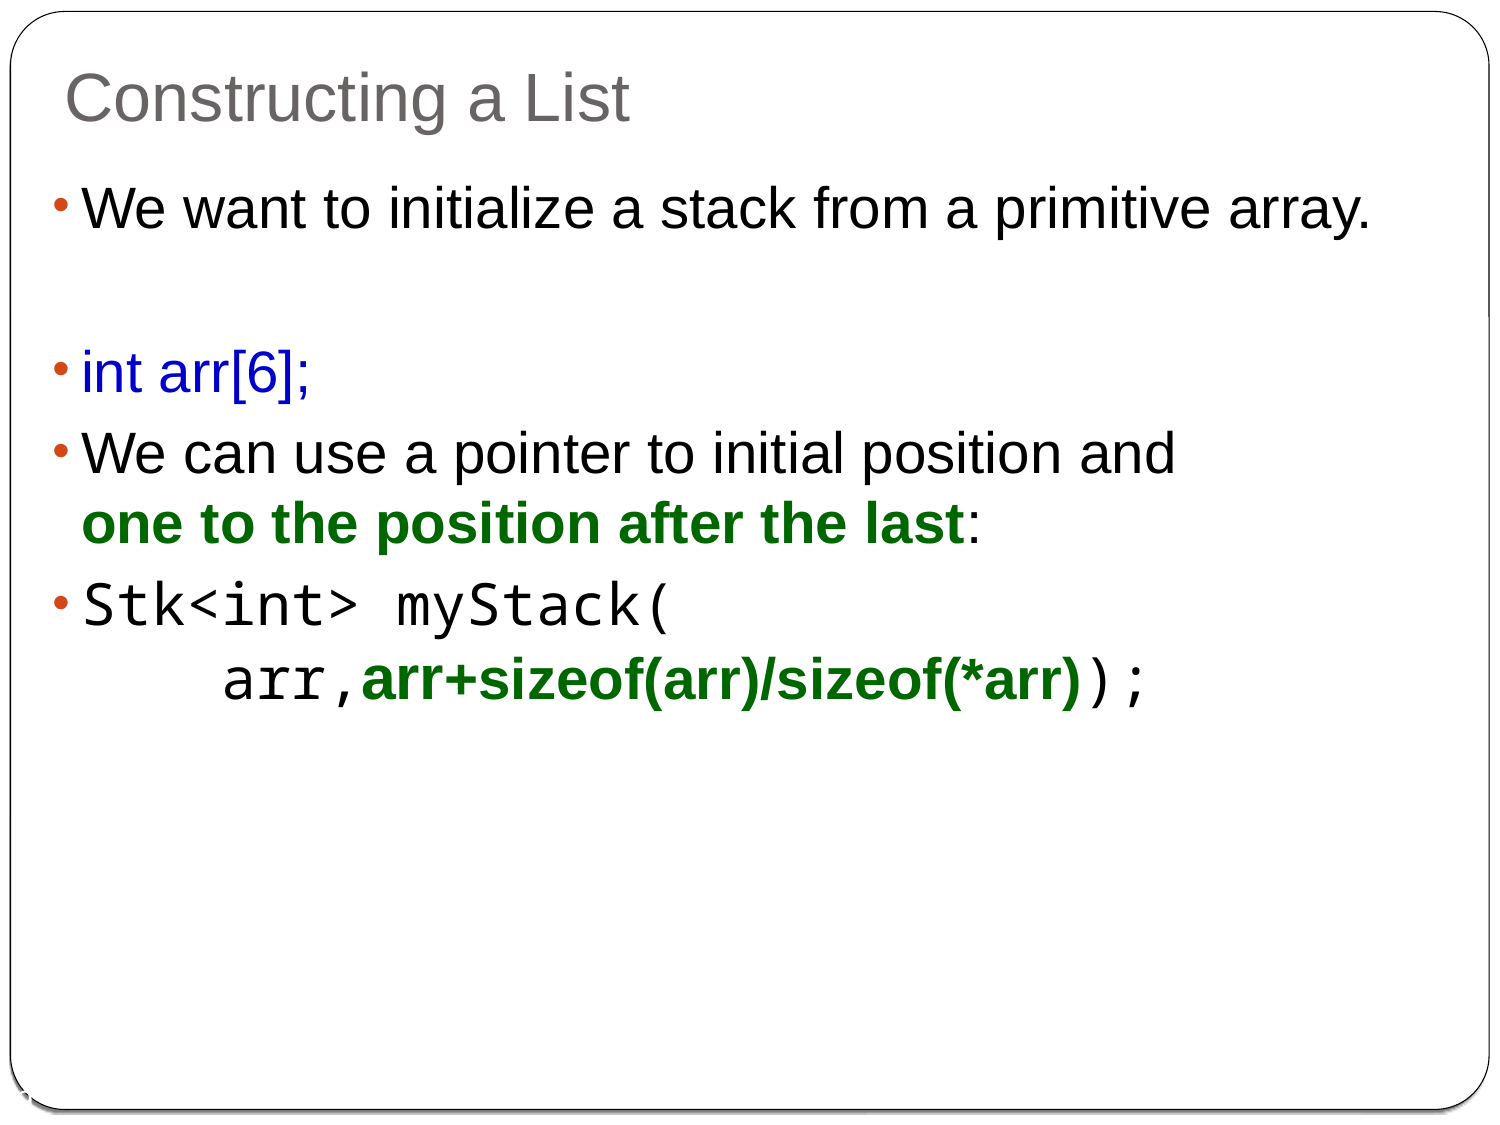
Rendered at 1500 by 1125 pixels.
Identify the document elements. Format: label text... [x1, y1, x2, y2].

title Constructing a List [50, 45, 1450, 150]
slide_number <number> [0, 1074, 50, 1125]
list We want to initialize a stack from a primitive array. int arr[6]; We can use a pointer to initial position and one to the position after the last: Stk<int> myStack( arr,arr+sizeof(arr)/sizeof(*arr)); [37, 162, 1463, 1088]
